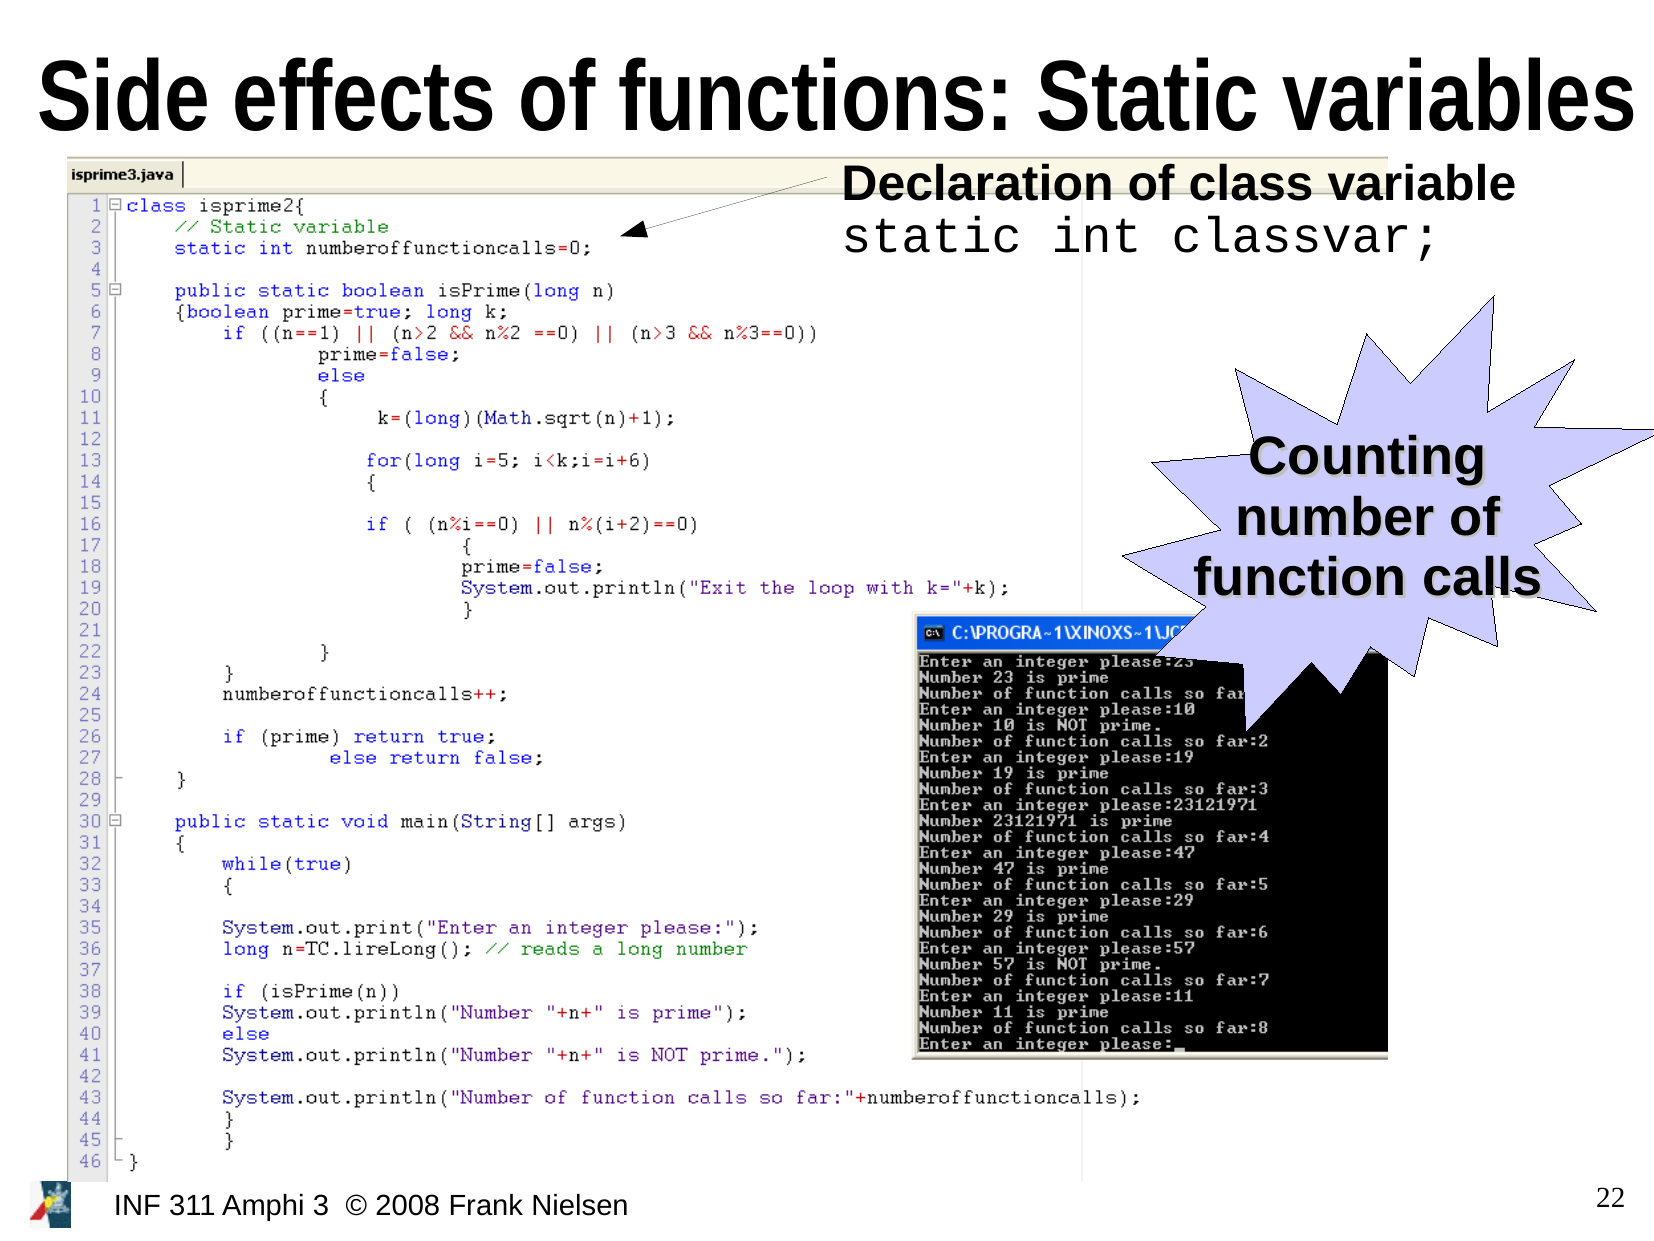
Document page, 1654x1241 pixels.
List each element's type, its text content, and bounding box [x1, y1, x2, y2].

text_box Side effects of functions: Static variables [22, 29, 1654, 159]
text_box Declaration of class variable static int classvar; [826, 147, 1532, 327]
text_box Counting number of function calls [1122, 327, 1654, 733]
picture [29, 156, 1388, 1228]
